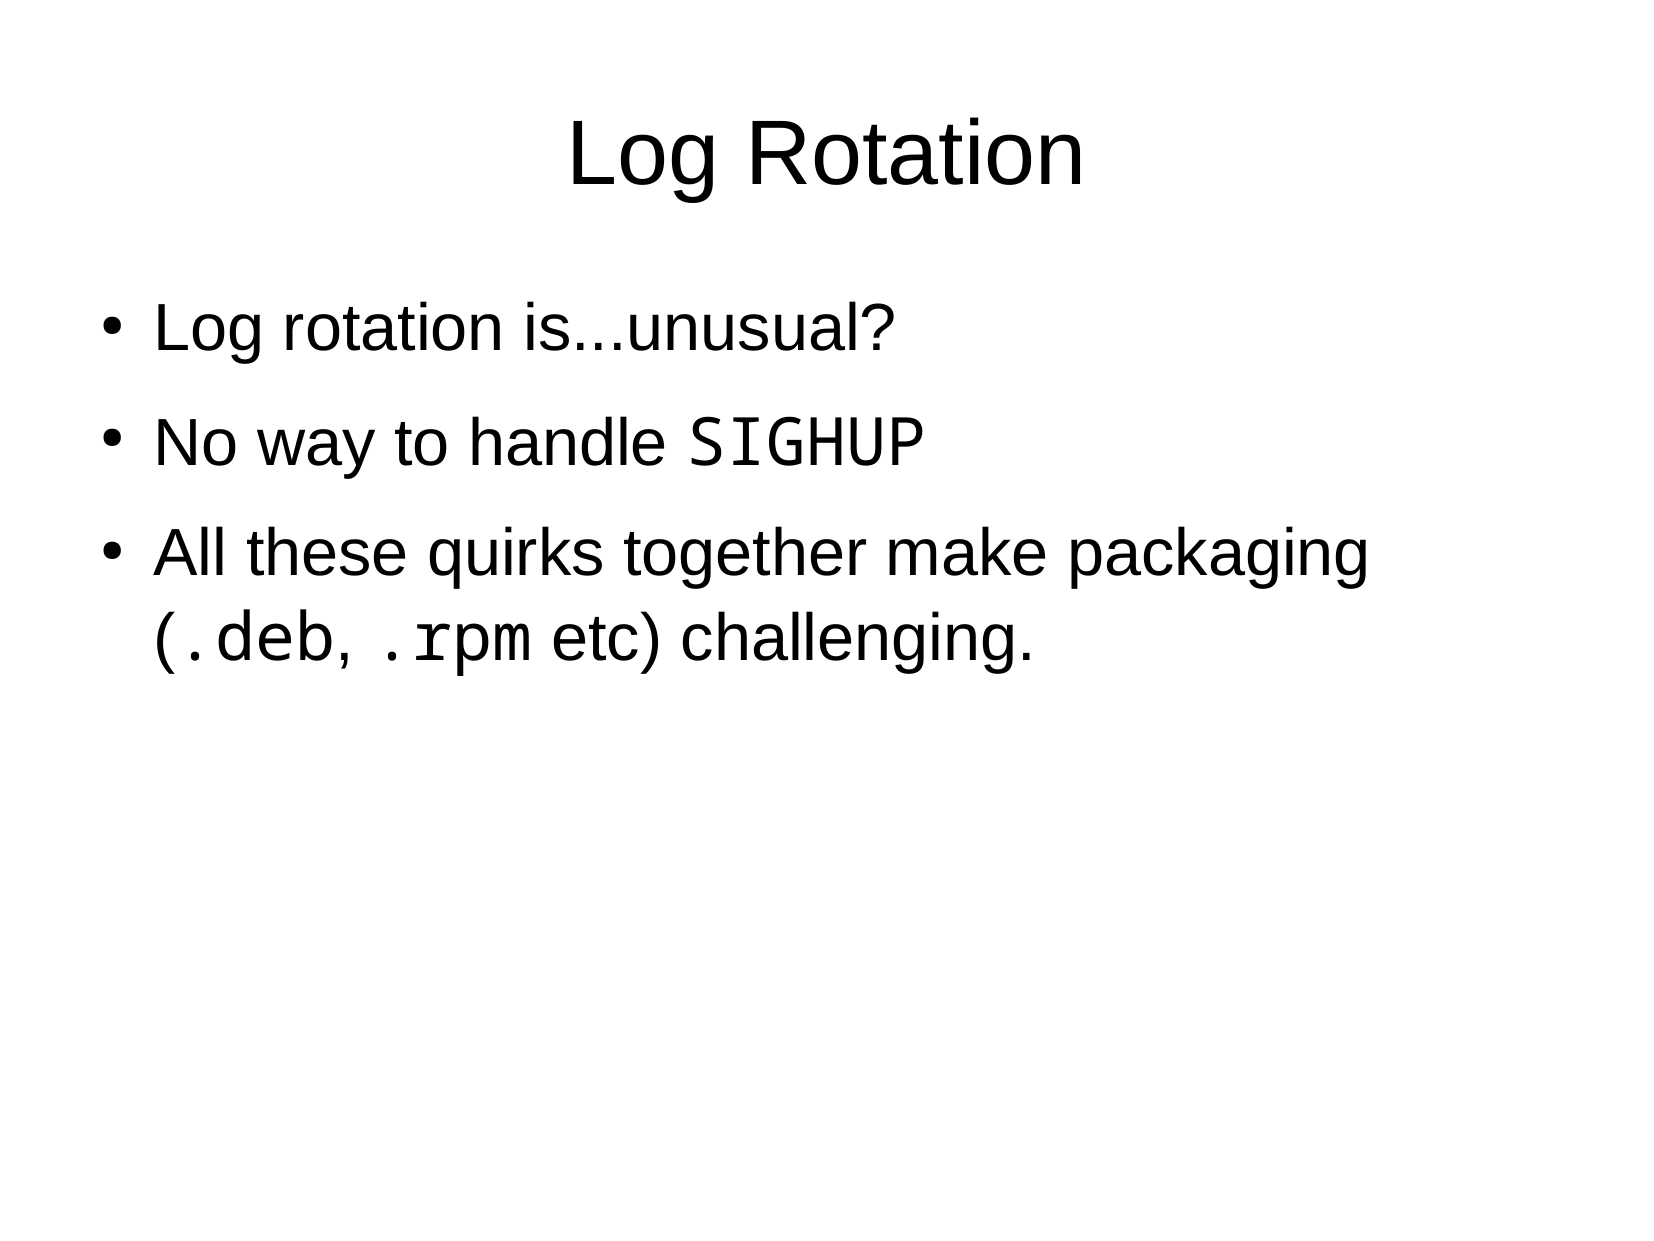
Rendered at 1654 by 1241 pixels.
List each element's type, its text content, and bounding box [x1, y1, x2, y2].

title Log Rotation [82, 49, 1571, 257]
list Log rotation is...unusual? No way to handle SIGHUP All these quirks together make packaging (.deb, .rpm etc) challenging. [82, 290, 1571, 1109]
